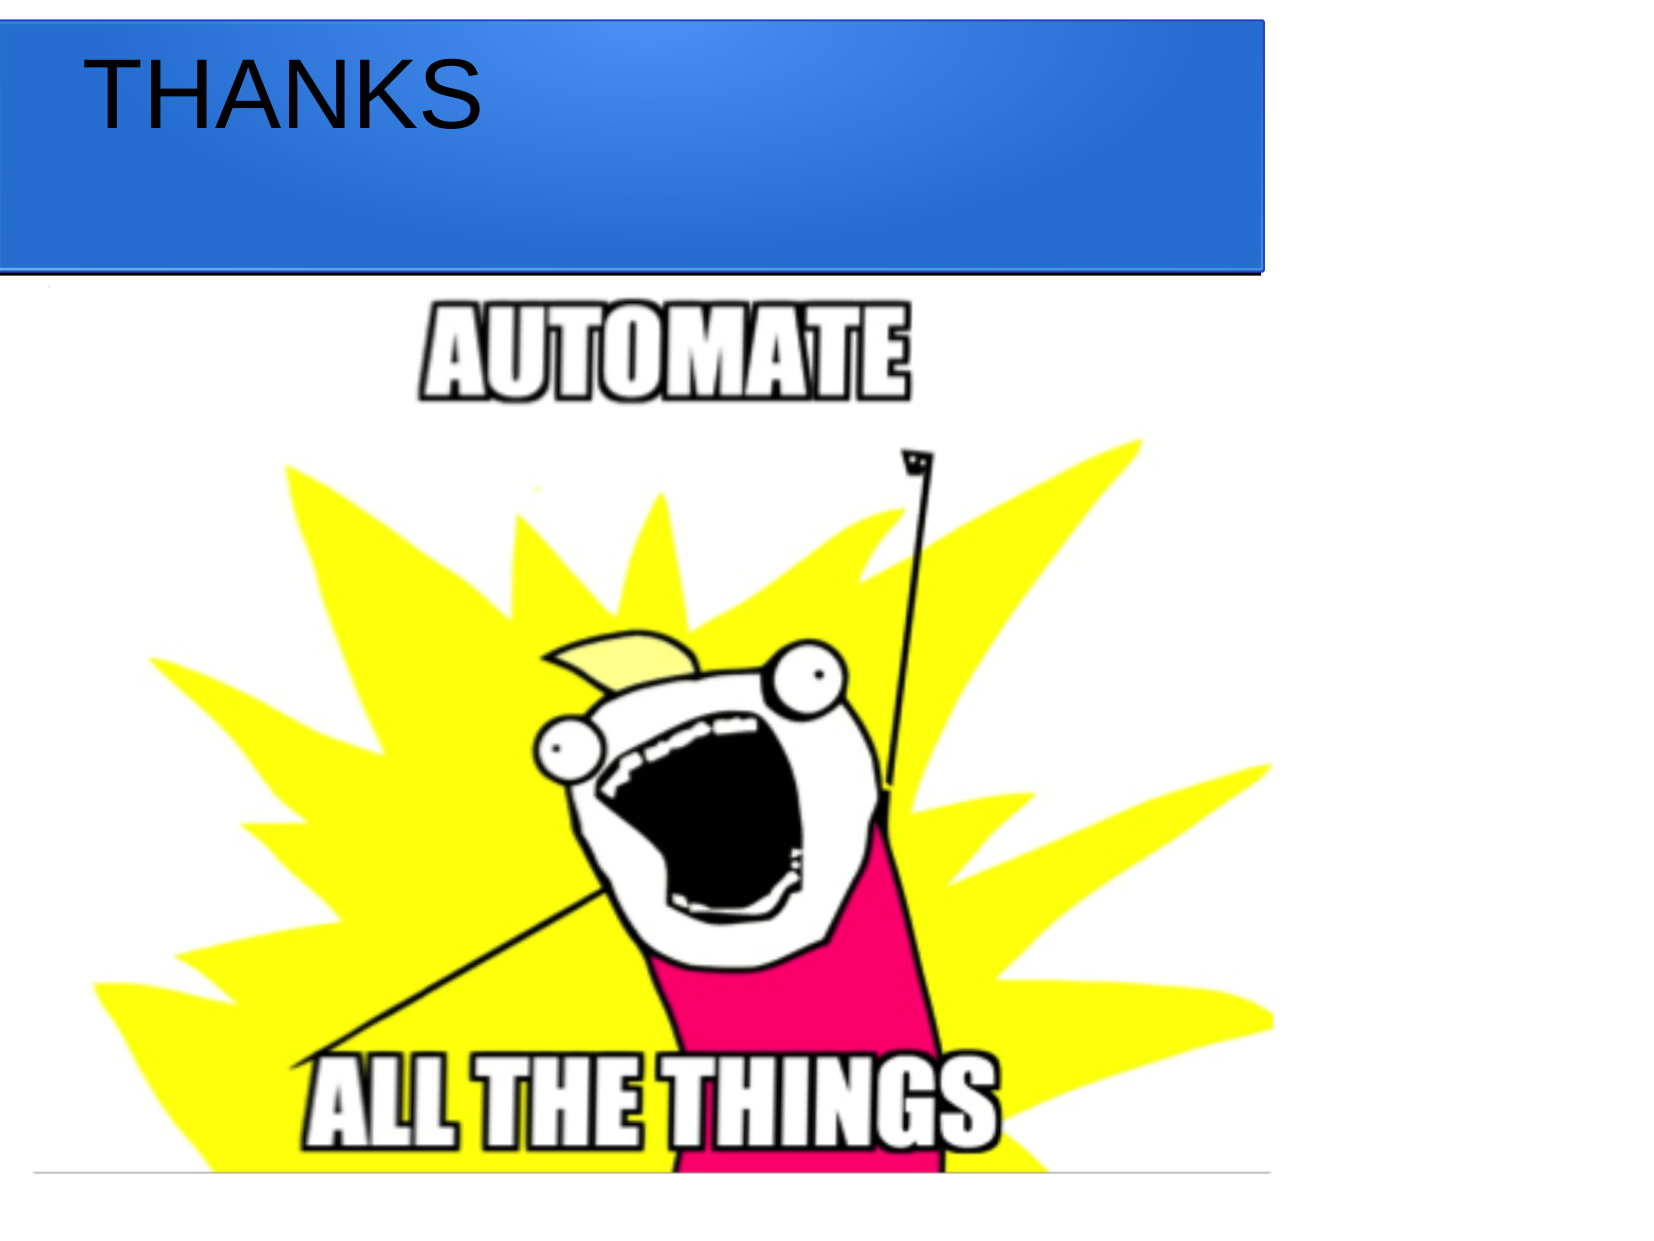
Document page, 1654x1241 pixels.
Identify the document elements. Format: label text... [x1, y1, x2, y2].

picture [30, 285, 1288, 1175]
title THANKS [82, 38, 1235, 261]
